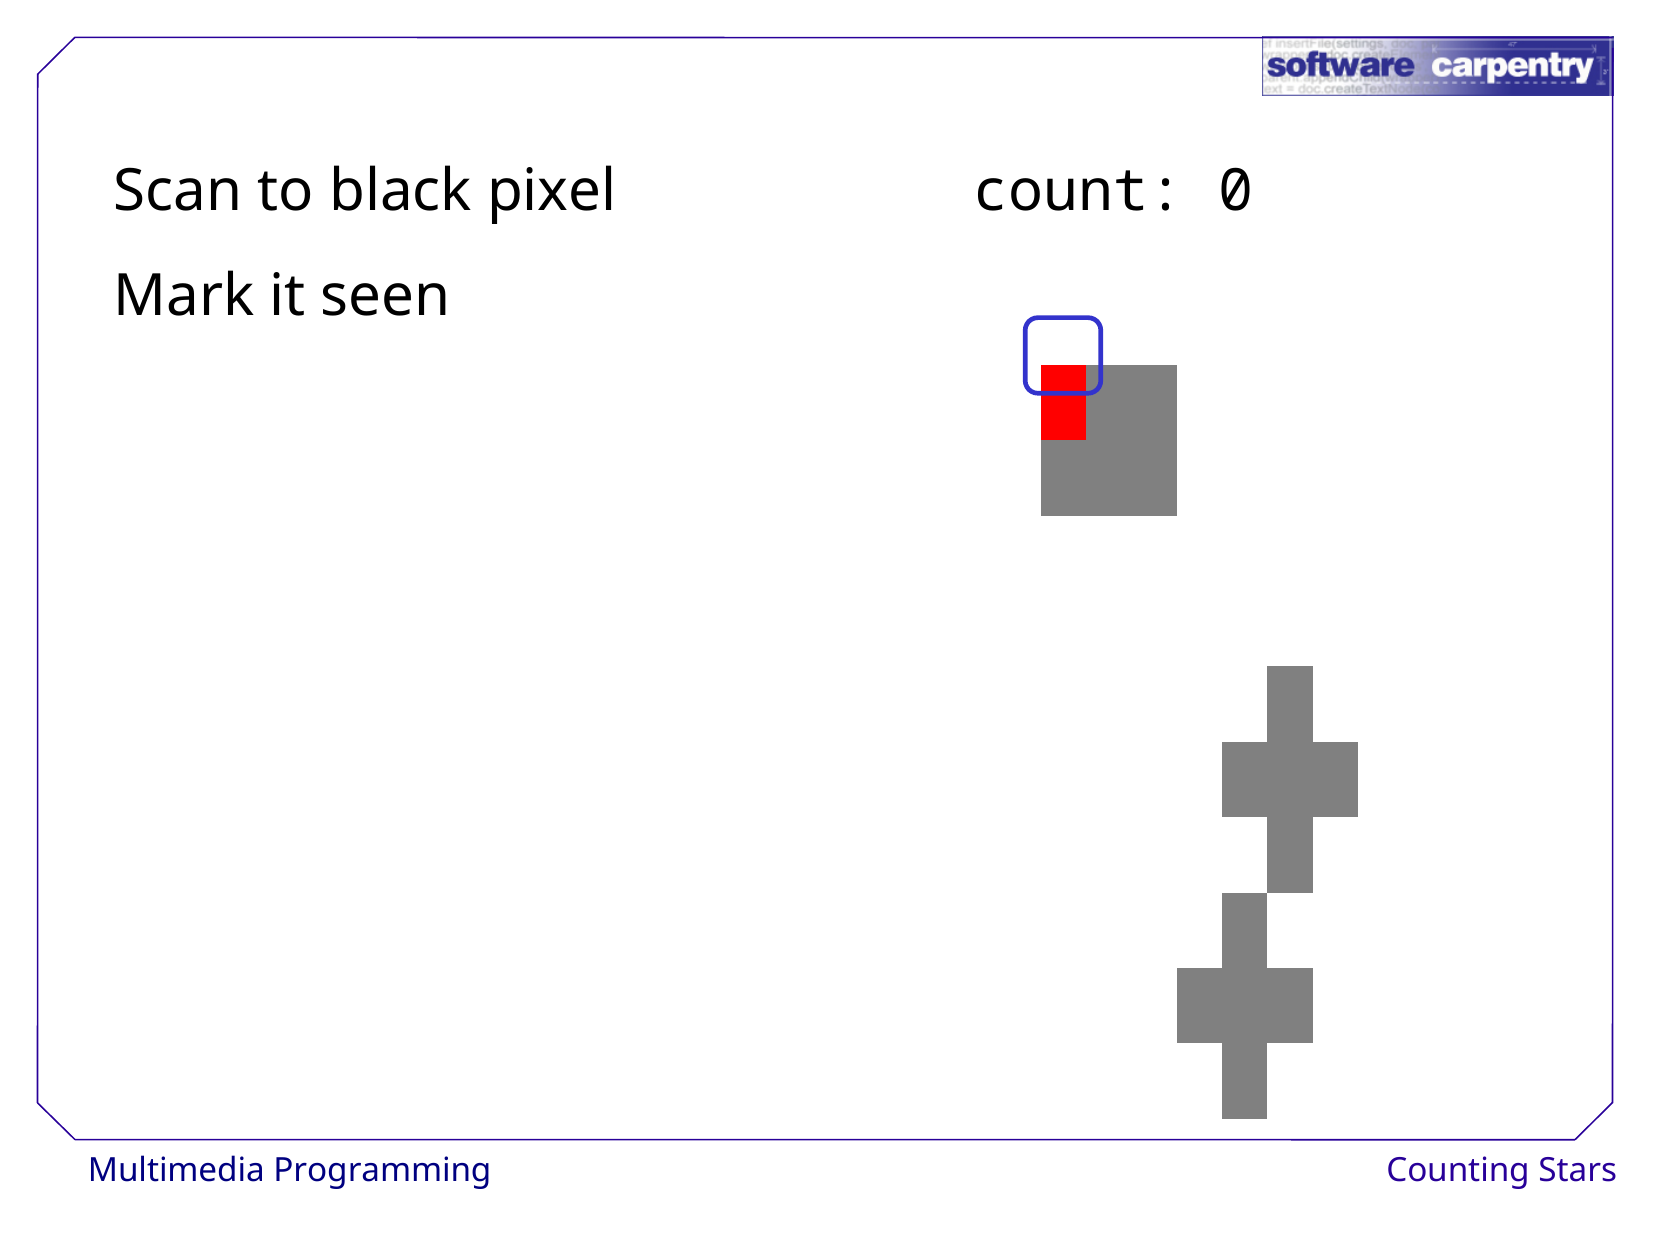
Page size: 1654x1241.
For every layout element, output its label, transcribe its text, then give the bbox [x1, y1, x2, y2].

table_cell [1177, 591, 1222, 666]
table_cell [1086, 666, 1131, 742]
table_cell [1358, 666, 1403, 742]
text_box count: 0 [959, 109, 1404, 231]
table_cell [950, 1119, 995, 1194]
table_cell [995, 440, 1041, 516]
table_cell [1041, 666, 1086, 742]
table_cell [995, 591, 1041, 666]
table_cell [1086, 817, 1131, 893]
table_cell [995, 1043, 1041, 1119]
table_cell [1222, 591, 1267, 666]
table_cell [1086, 591, 1131, 666]
table_cell [1313, 817, 1358, 893]
table_cell [1041, 365, 1086, 390]
table_header [1313, 289, 1358, 365]
table_cell [1177, 1119, 1222, 1194]
table_cell [1222, 516, 1267, 591]
table_cell [995, 817, 1041, 893]
table_cell [1358, 1119, 1403, 1194]
table_cell [1267, 893, 1313, 968]
table_cell [950, 516, 995, 591]
table_cell [1041, 440, 1086, 516]
table_cell [1313, 440, 1358, 516]
table_cell [1131, 817, 1177, 893]
table_cell [1131, 666, 1177, 742]
table_cell [1267, 591, 1313, 666]
table_cell [950, 666, 995, 742]
table_cell [1267, 968, 1313, 1043]
table_cell [1086, 893, 1131, 968]
table_cell [1086, 1119, 1131, 1194]
table_cell [1086, 440, 1131, 516]
table_cell [1267, 440, 1313, 516]
table_cell [1358, 440, 1403, 516]
text_box Scan to black pixel Mark it seen [99, 109, 912, 335]
table_cell [1177, 968, 1222, 1043]
table_cell [1313, 742, 1358, 817]
table_cell [950, 968, 995, 1043]
table_cell [1086, 365, 1098, 390]
table_cell [1131, 516, 1177, 591]
table_cell [1086, 968, 1131, 1043]
table_header [1041, 320, 1086, 365]
table_cell [1313, 365, 1358, 440]
table_header [995, 289, 1041, 365]
table_cell [1358, 365, 1403, 440]
table_cell [1267, 666, 1313, 742]
table_cell [995, 893, 1041, 968]
table_cell [1313, 666, 1358, 742]
table_cell [1041, 742, 1086, 817]
table_cell [1267, 365, 1313, 440]
table_cell [1177, 1043, 1222, 1119]
table_cell [1222, 893, 1267, 968]
table_cell [1131, 365, 1177, 440]
table_cell [1267, 742, 1313, 817]
table_cell [1313, 1043, 1358, 1119]
table_cell [1222, 666, 1267, 742]
table_cell [1041, 817, 1086, 893]
table_cell [1086, 742, 1131, 817]
table_cell [1267, 1043, 1313, 1119]
table_cell [1041, 1119, 1086, 1194]
table_cell [950, 440, 995, 516]
table_cell [1177, 365, 1222, 440]
table_cell [1041, 591, 1086, 666]
table_cell [1358, 1043, 1403, 1119]
table_cell [1177, 516, 1222, 591]
table_cell [995, 516, 1041, 591]
table_cell [950, 365, 995, 440]
table_cell [1313, 968, 1358, 1043]
table_header [1267, 289, 1313, 365]
table_cell [1267, 516, 1313, 591]
table_cell [950, 817, 995, 893]
table_cell [1267, 1119, 1313, 1194]
table_header [1041, 289, 1086, 315]
table_cell [995, 666, 1041, 742]
table_cell [1177, 742, 1222, 817]
table_cell [1086, 365, 1131, 440]
table_cell [1086, 1043, 1131, 1119]
table_cell [1131, 591, 1177, 666]
table_cell [1358, 591, 1403, 666]
table_cell [995, 1119, 1041, 1194]
table_cell [1028, 365, 1041, 390]
table_cell [1131, 742, 1177, 817]
table_cell [950, 1043, 995, 1119]
table_cell [1177, 817, 1222, 893]
table_cell [995, 968, 1041, 1043]
table_cell [1086, 516, 1131, 591]
table_cell [1041, 893, 1086, 968]
table_cell [950, 591, 995, 666]
table_header [1131, 289, 1177, 365]
table_cell [1041, 516, 1086, 591]
table_cell [1041, 396, 1086, 440]
table_cell [1313, 893, 1358, 968]
table_cell [1313, 591, 1358, 666]
table_cell [1131, 968, 1177, 1043]
table_cell [1177, 893, 1222, 968]
table_cell [995, 365, 1041, 440]
table_header [1358, 289, 1403, 365]
table_cell [1222, 365, 1267, 440]
table_cell [1131, 1043, 1177, 1119]
table_cell [1222, 1119, 1267, 1194]
table_cell [1177, 666, 1222, 742]
table_cell [1222, 440, 1267, 516]
table_cell [1041, 968, 1086, 1043]
table_header [1086, 289, 1131, 365]
table_header [1222, 289, 1267, 365]
table_cell [1358, 742, 1403, 817]
table_header [1086, 320, 1098, 365]
table_cell [1222, 742, 1267, 817]
picture [1262, 36, 1614, 96]
table_header [1028, 320, 1041, 365]
table_header [1177, 289, 1222, 365]
table_cell [1358, 968, 1403, 1043]
table_cell [1222, 968, 1267, 1043]
table_cell [1131, 440, 1177, 516]
table_cell [1131, 1119, 1177, 1194]
table_cell [1313, 516, 1358, 591]
table_cell [1267, 817, 1313, 893]
table_cell [995, 742, 1041, 817]
table_cell [1222, 1043, 1267, 1119]
table_cell [1222, 817, 1267, 893]
table_cell [1177, 440, 1222, 516]
table_cell [1131, 893, 1177, 968]
table_cell [950, 742, 995, 817]
table_cell [1358, 817, 1403, 893]
table_cell [1358, 516, 1403, 591]
table_cell [1358, 893, 1403, 968]
table_header [950, 289, 995, 365]
table_cell [1041, 1043, 1086, 1119]
table_cell [950, 893, 995, 968]
table_cell [1313, 1119, 1358, 1194]
